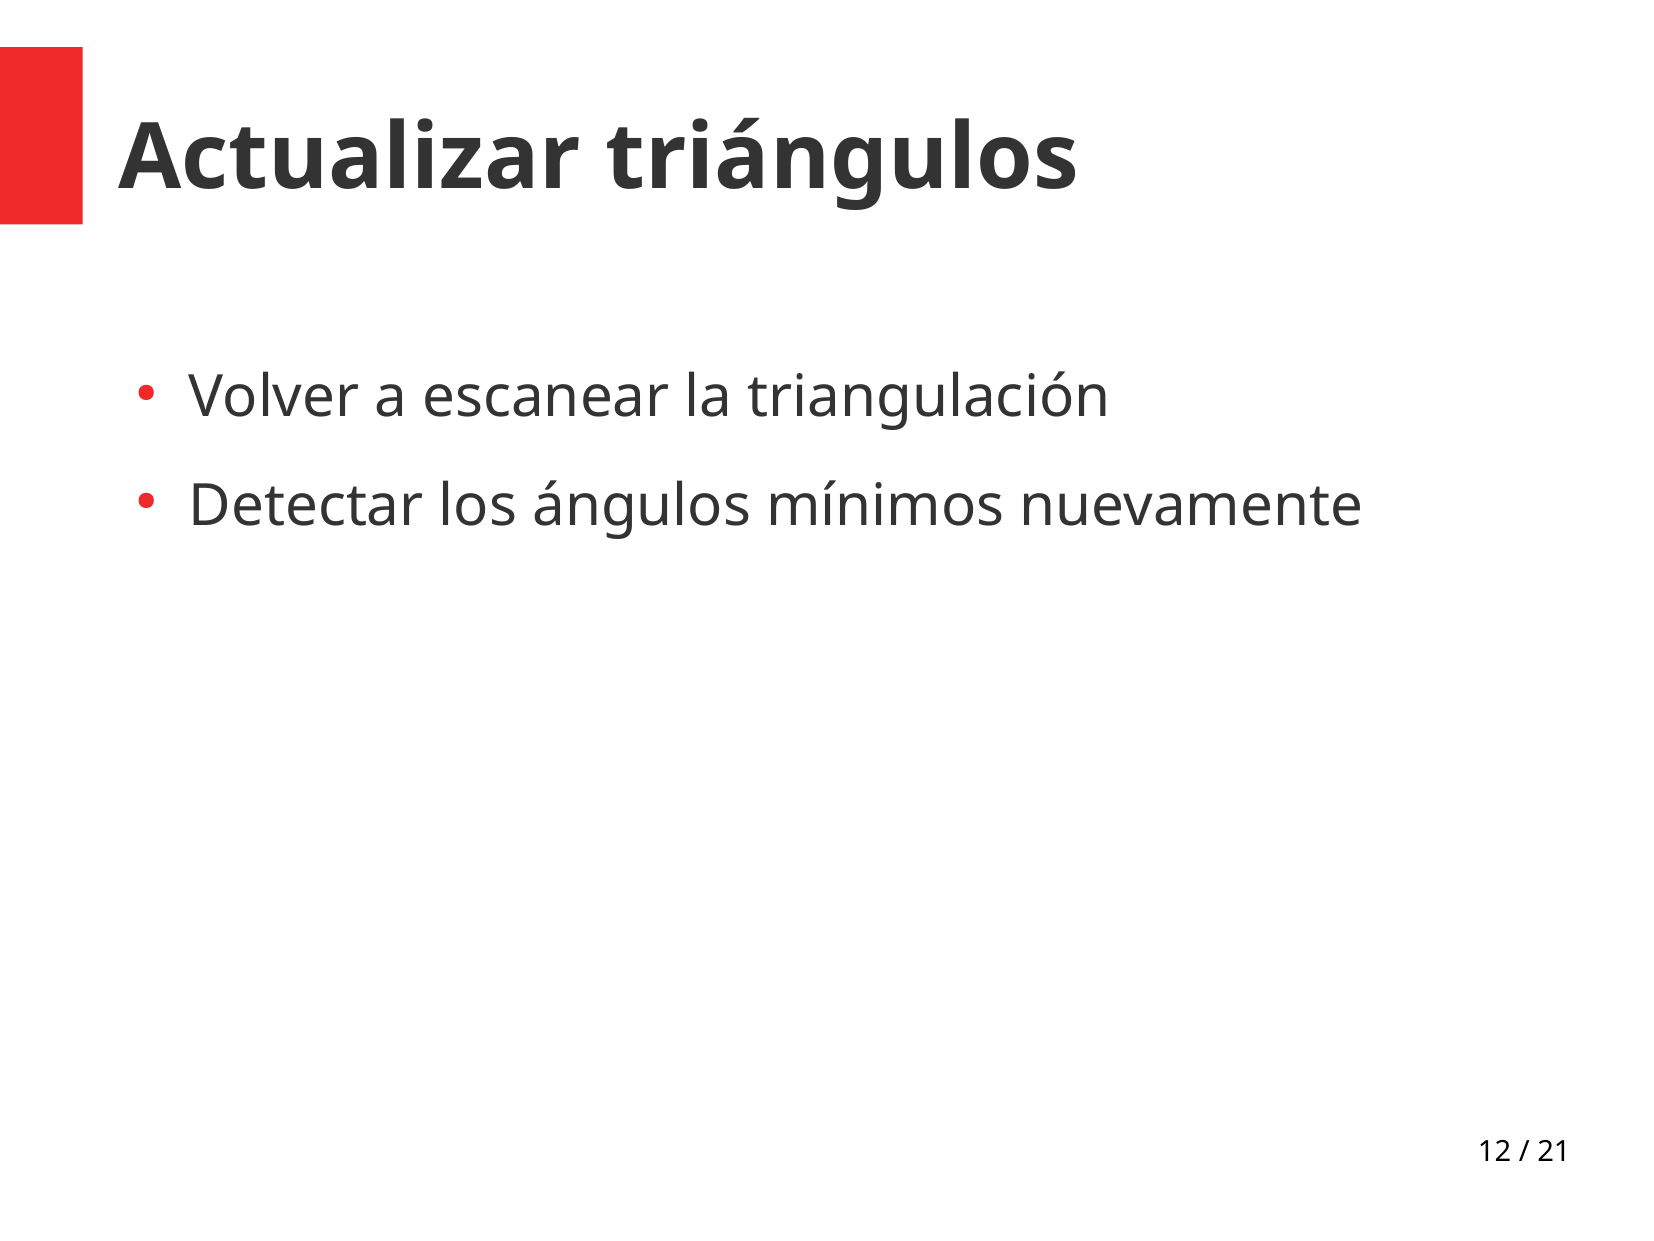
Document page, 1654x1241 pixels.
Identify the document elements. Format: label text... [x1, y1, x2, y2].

title Actualizar triángulos [118, 49, 1571, 257]
list Volver a escanear la triangulación Detectar los ángulos mínimos nuevamente [118, 354, 1536, 1074]
